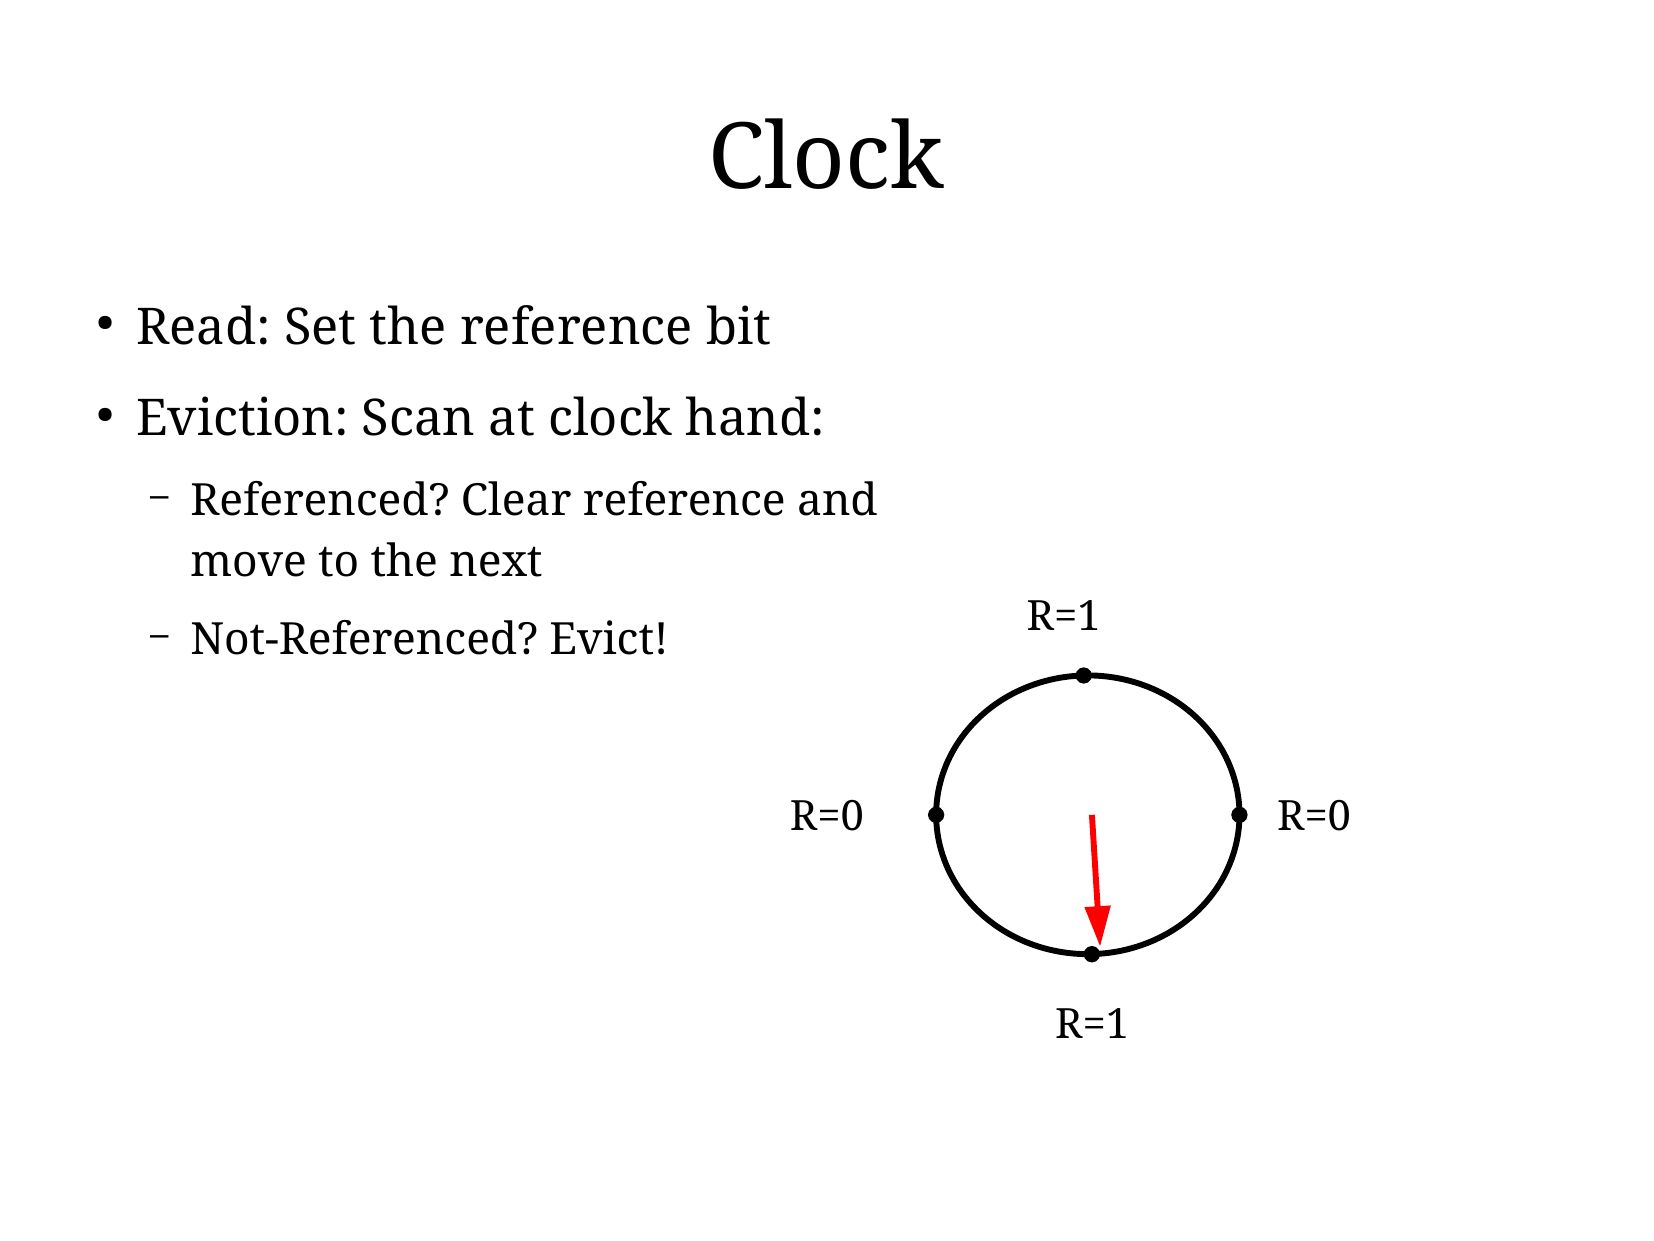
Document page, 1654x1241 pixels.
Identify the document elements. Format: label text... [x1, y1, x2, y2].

text_box R=0 [775, 778, 918, 867]
text_box [1084, 945, 1099, 951]
text_box [1076, 668, 1092, 672]
text_box [1231, 807, 1236, 823]
text_box [1084, 957, 1100, 963]
text_box R=1 [1040, 986, 1212, 1075]
text_box [1243, 807, 1248, 823]
list Read: Set the reference bit Eviction: Scan at clock hand: Referenced? Clear reference and move to the next Not-Referenced? Evict! [82, 290, 993, 674]
title Clock [82, 49, 1571, 257]
text_box [940, 807, 945, 823]
text_box [927, 807, 933, 823]
text_box R=1 [1011, 578, 1199, 668]
text_box R=0 [1262, 778, 1441, 867]
text_box [1076, 679, 1092, 684]
